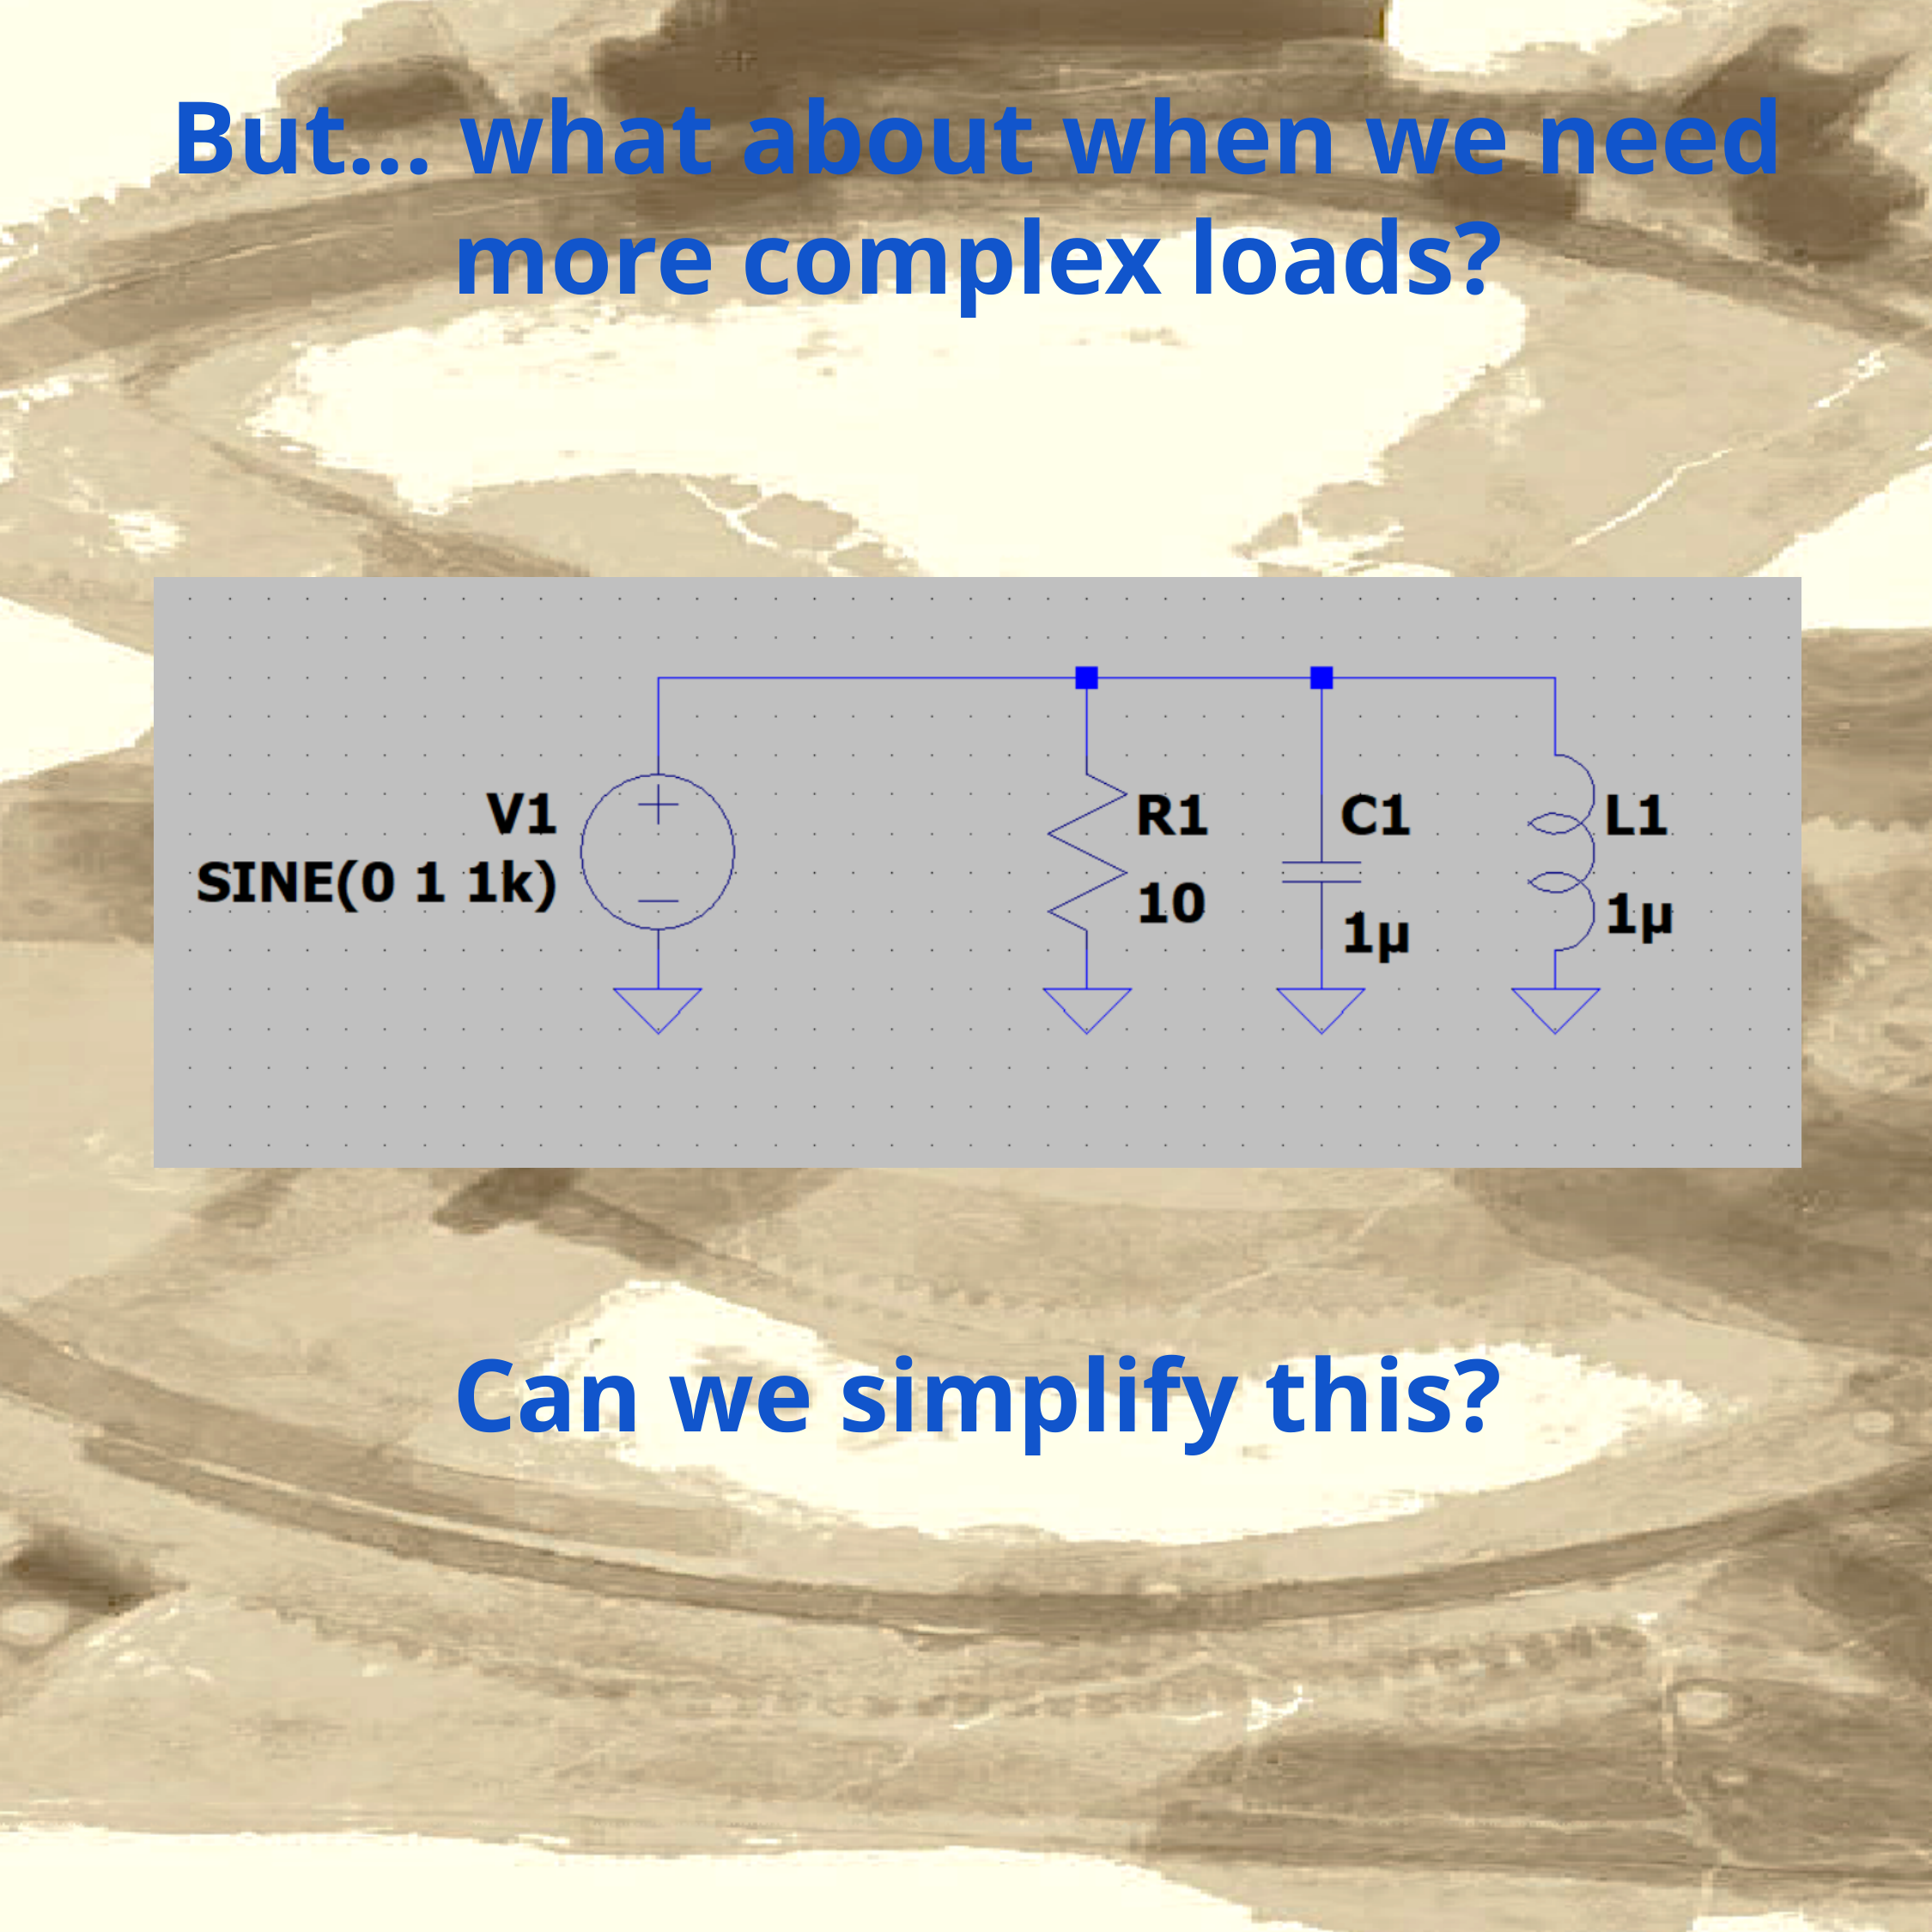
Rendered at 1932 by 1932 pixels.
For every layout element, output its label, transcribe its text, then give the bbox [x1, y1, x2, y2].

picture [0, 0, 1932, 1932]
text_box Can we simplify this? [71, 1318, 1884, 1724]
text_box But... what about when we need more complex loads? [71, 60, 1884, 372]
